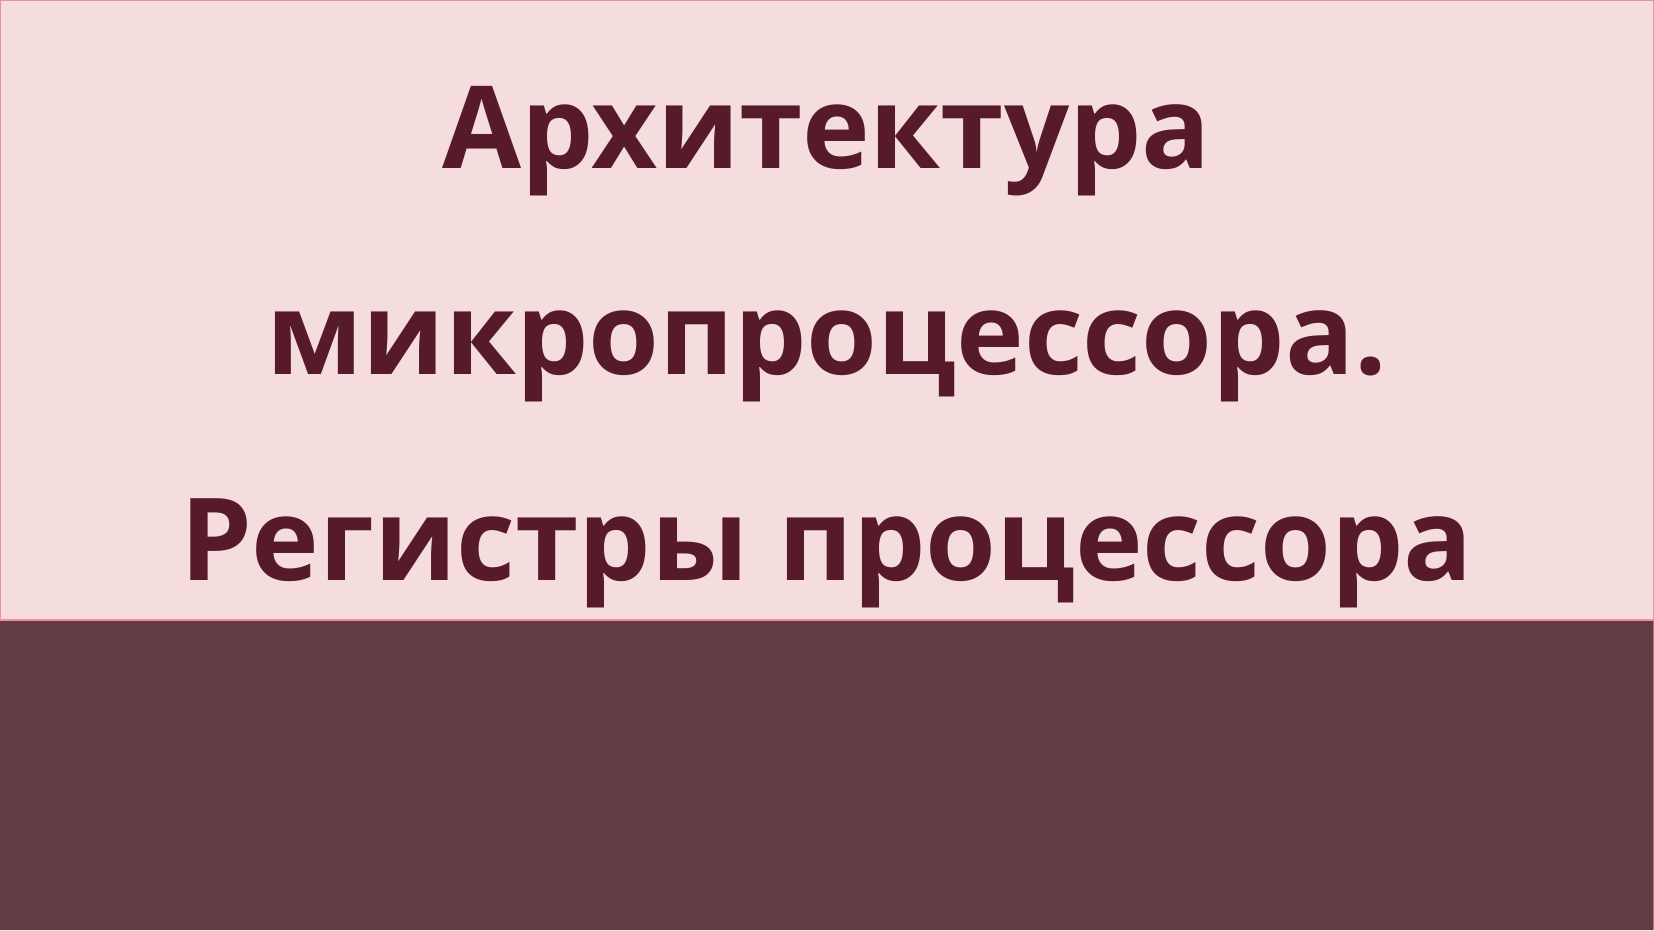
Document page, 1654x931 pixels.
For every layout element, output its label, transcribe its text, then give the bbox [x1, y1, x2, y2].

title Архитектура микропроцессора. Регистры процессора [59, 0, 1595, 619]
